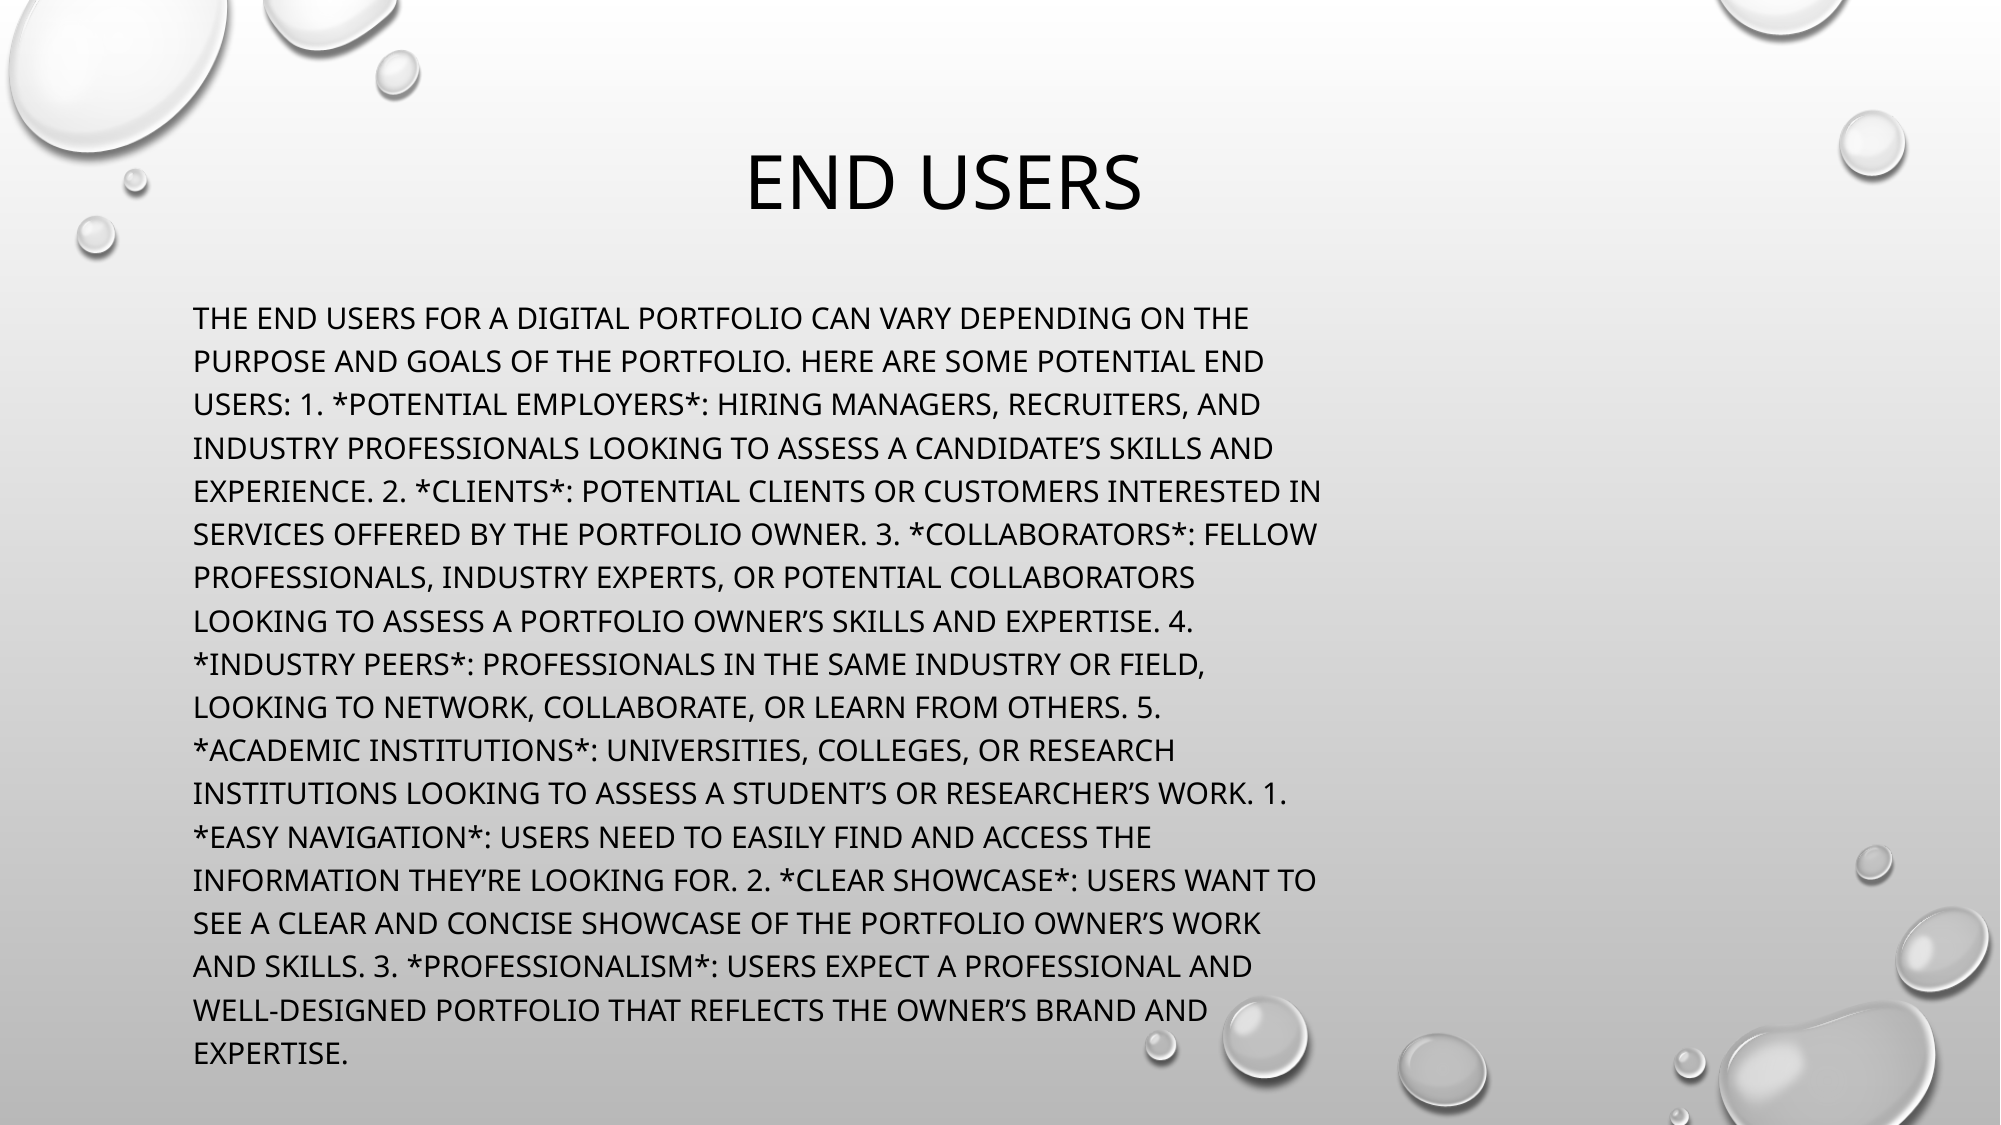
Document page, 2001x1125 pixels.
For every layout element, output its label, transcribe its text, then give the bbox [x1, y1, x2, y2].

list The end users for a digital portfolio can vary depending on the purpose and goals of the portfolio. Here are some potential end users: 1. *Potential Employers*: Hiring managers, recruiters, and industry professionals looking to assess a candidate’s skills and experience. 2. *Clients*: Potential clients or customers interested in services offered by the portfolio owner. 3. *Collaborators*: Fellow professionals, industry experts, or potential collaborators looking to assess a portfolio owner’s skills and expertise. 4. *Industry Peers*: Professionals in the same industry or field, looking to network, collaborate, or learn from others. 5. *Academic Institutions*: Universities, colleges, or research institutions looking to assess a student’s or researcher’s work. 1. *Easy Navigation*: Users need to easily find and access the information they’re looking for. 2. *Clear Showcase*: Users want to see a clear and concise showcase of the portfolio owner’s work and skills. 3. *Professionalism*: Users expect a professional and well-designed portfolio that reflects the owner’s brand and expertise. [177, 284, 1339, 1095]
title End users [94, 54, 1795, 317]
